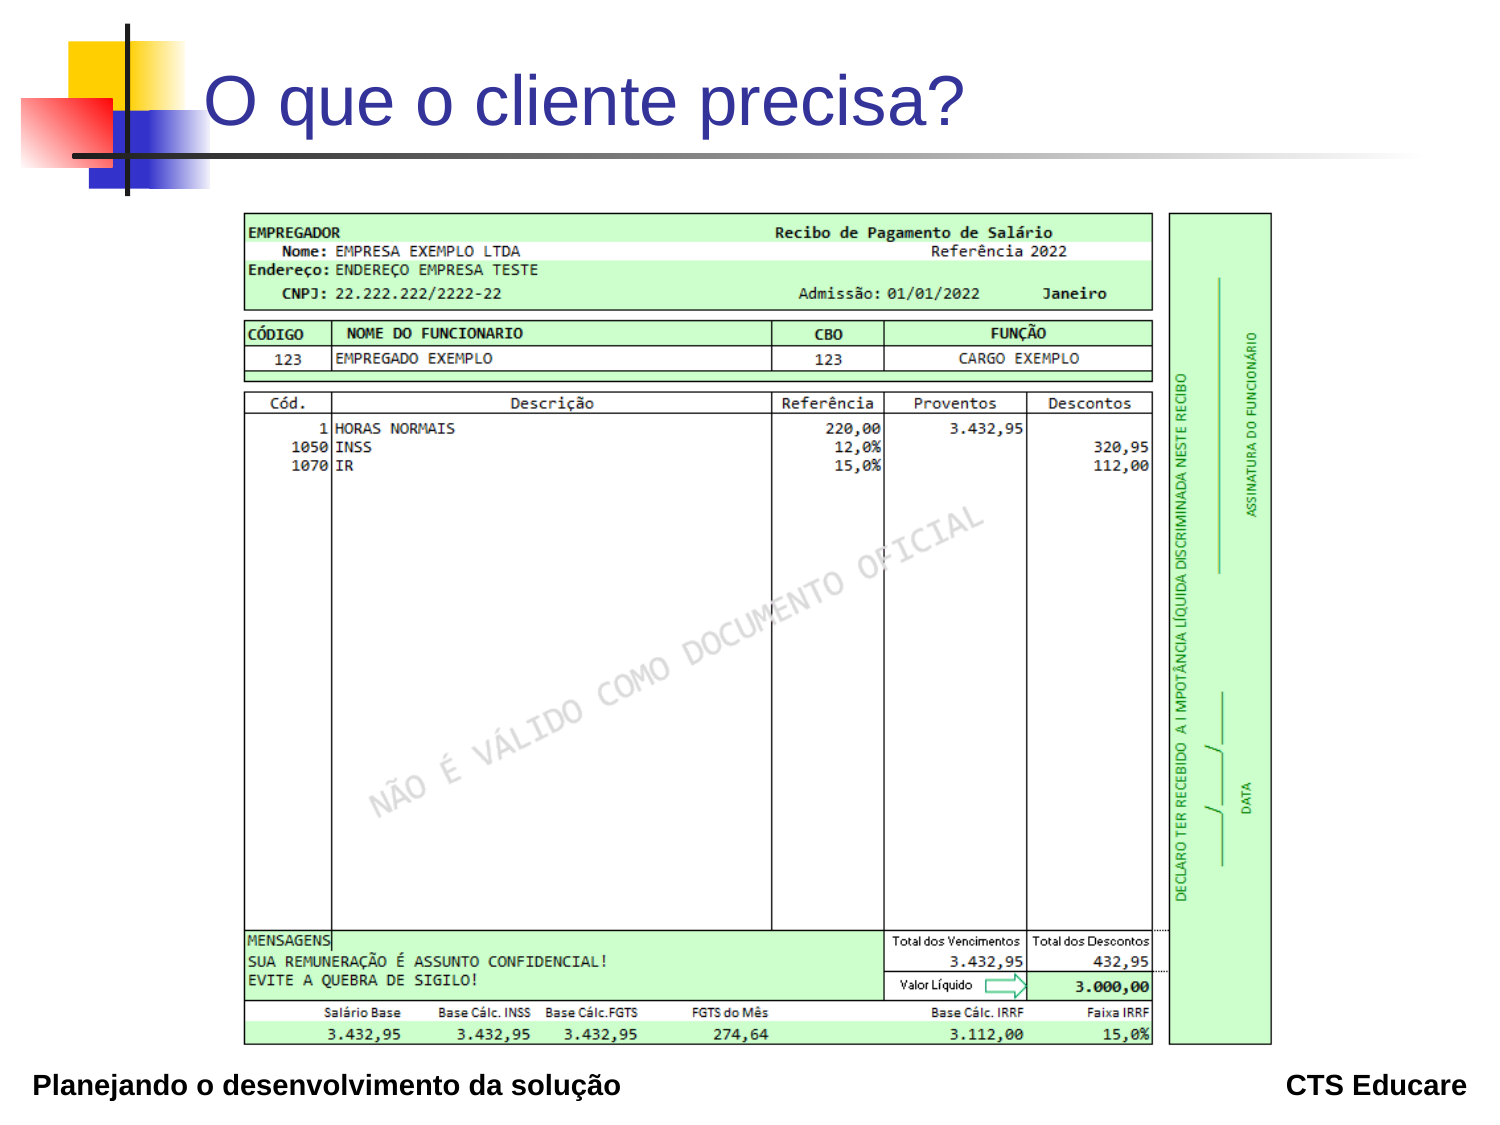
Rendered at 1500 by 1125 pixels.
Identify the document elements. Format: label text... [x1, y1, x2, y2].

picture [240, 209, 1276, 1049]
title O que o cliente precisa? [188, 46, 1468, 149]
